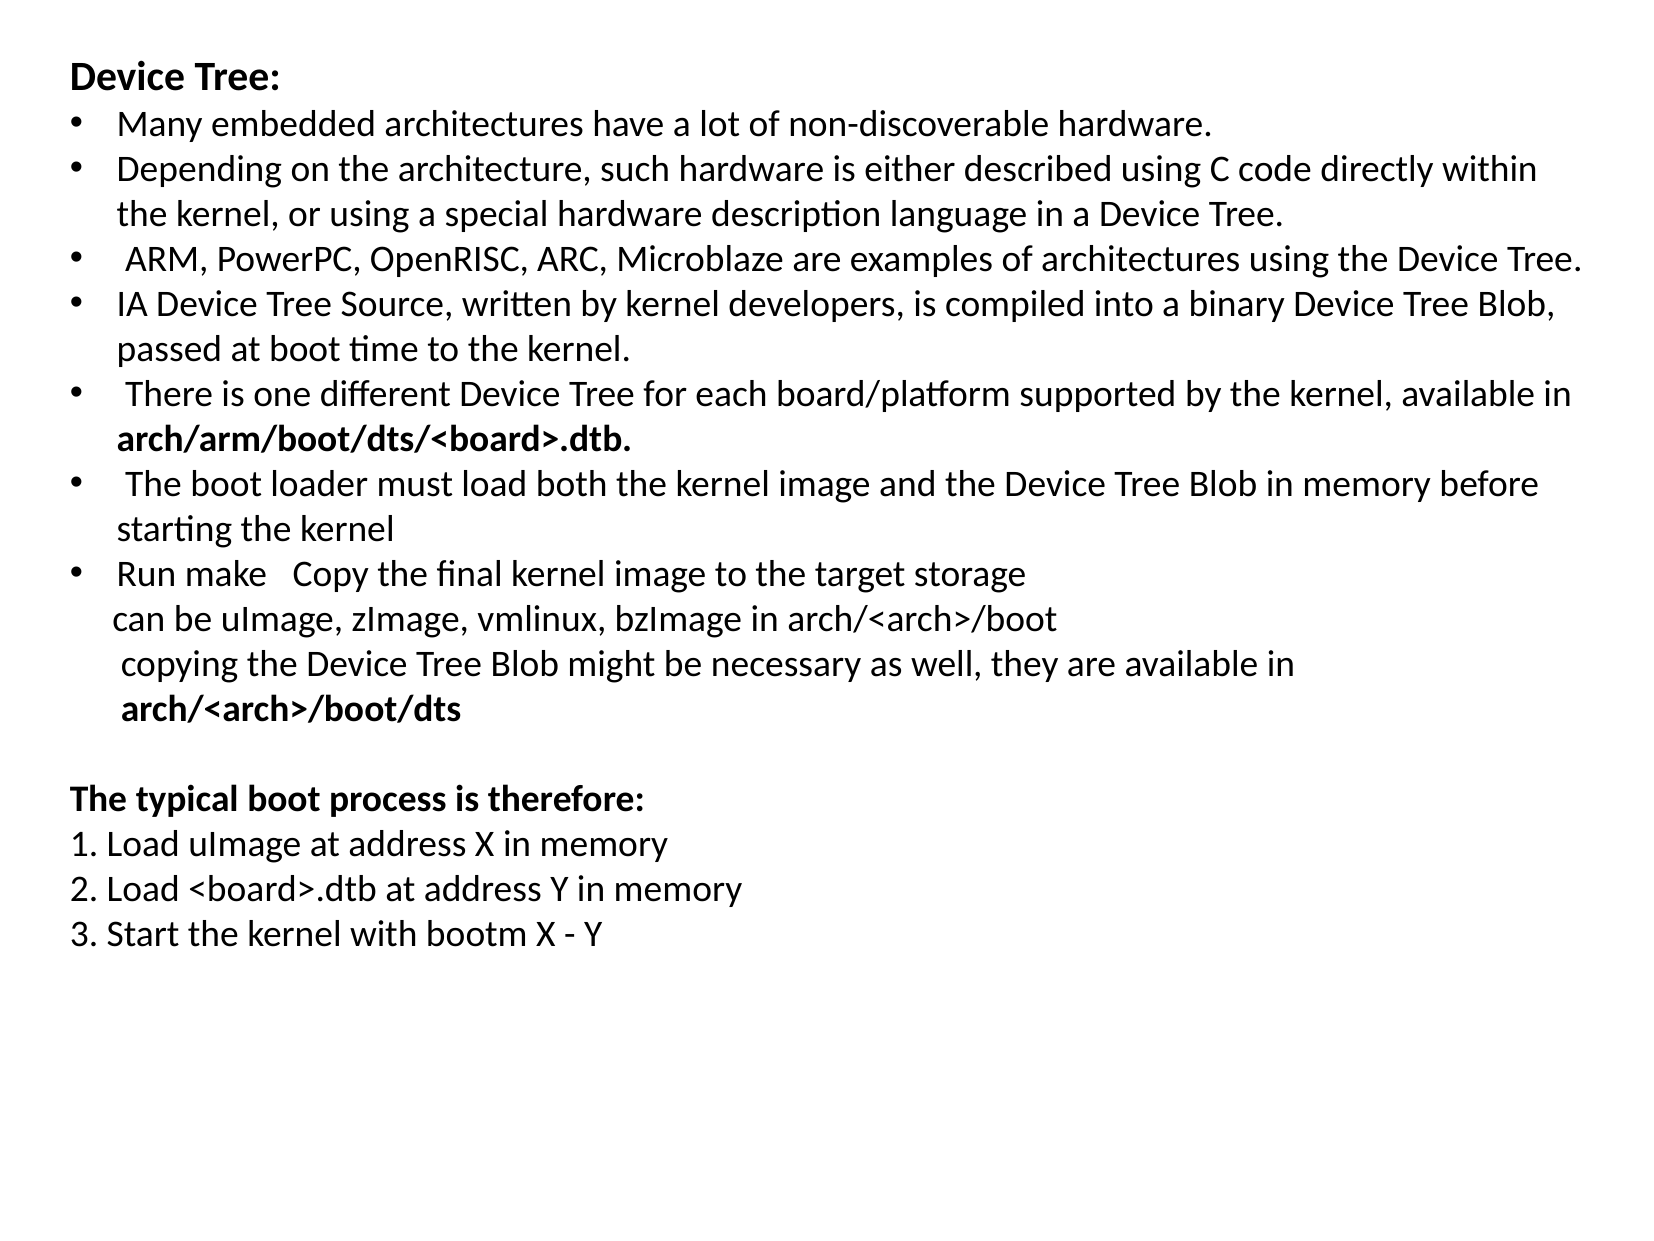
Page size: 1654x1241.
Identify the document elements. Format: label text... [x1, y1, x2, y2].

text_box Device Tree: Many embedded architectures have a lot of non-discoverable hardware. Depending on the architecture, such hardware is either described using C code directly within the kernel, or using a special hardware description language in a Device Tree. ARM, PowerPC, OpenRISC, ARC, Microblaze are examples of architectures using the Device Tree. IA Device Tree Source, written by kernel developers, is compiled into a binary Device Tree Blob, passed at boot time to the kernel. There is one different Device Tree for each board/platform supported by the kernel, available in arch/arm/boot/dts/<board>.dtb. The boot loader must load both the kernel image and the Device Tree Blob in memory before starting the kernel Run make Copy the final kernel image to the target storage can be uImage, zImage, vmlinux, bzImage in arch/<arch>/boot copying the Device Tree Blob might be necessary as well, they are available in arch/<arch>/boot/dts The typical boot process is therefore: 1. Load uImage at address X in memory 2. Load <board>.dtb at address Y in memory 3. Start the kernel with bootm X - Y [55, 41, 1613, 962]
